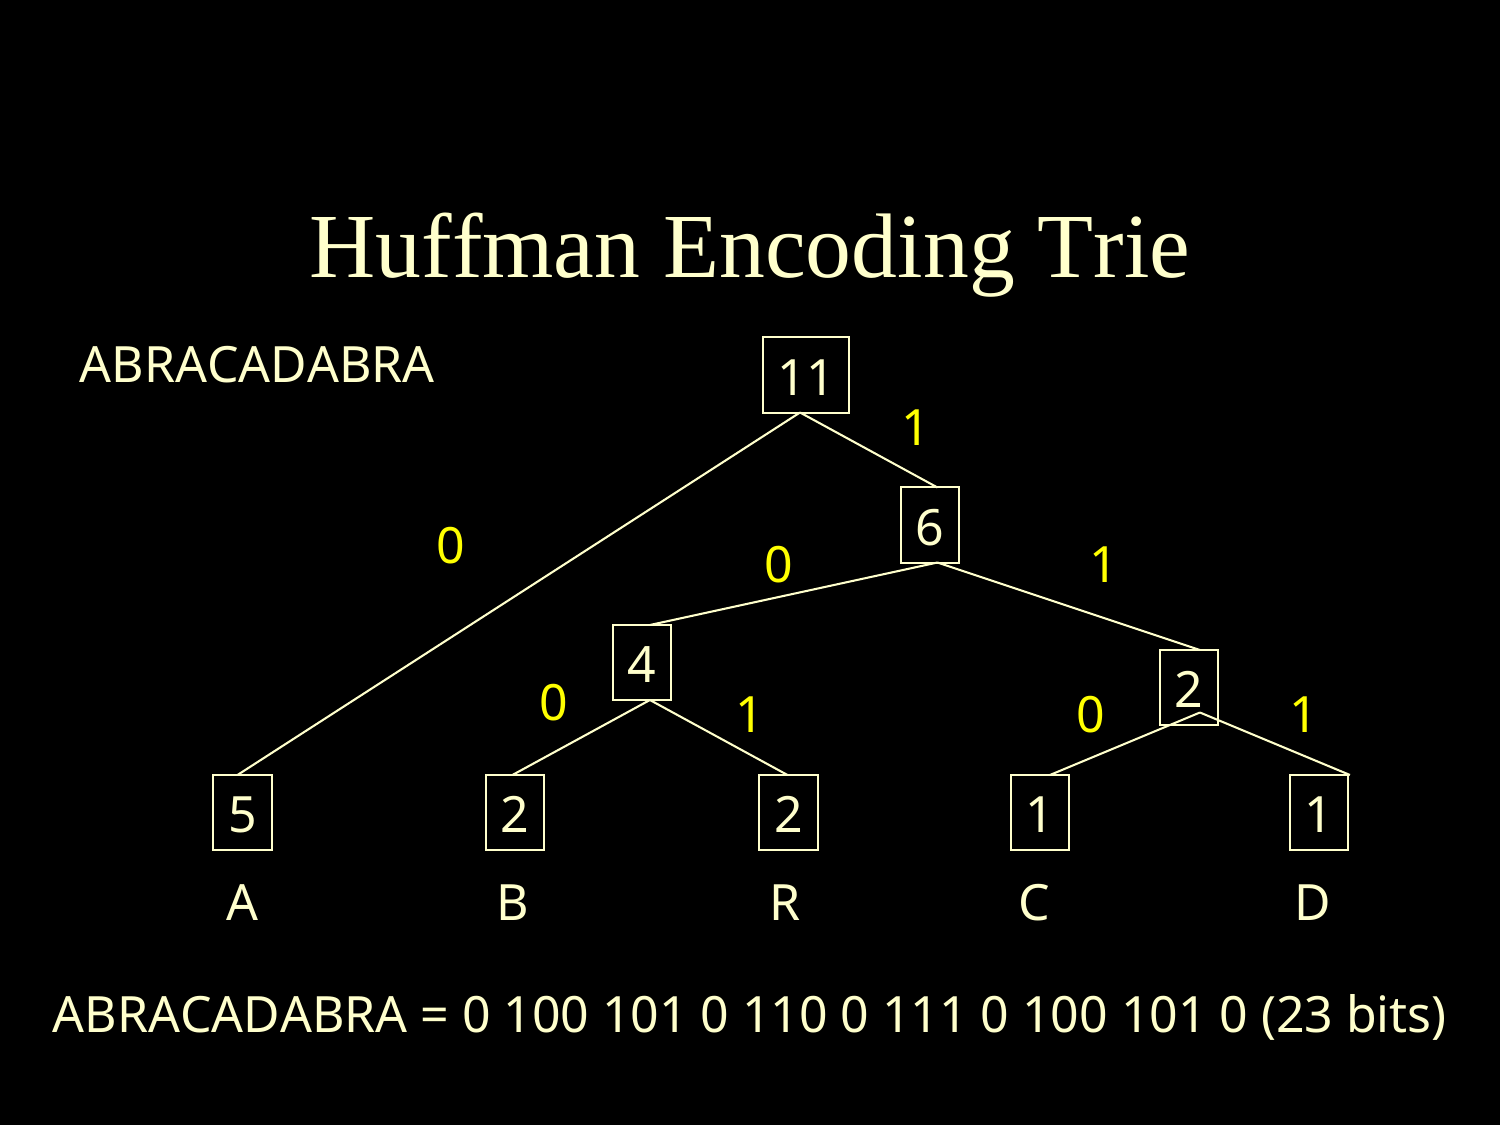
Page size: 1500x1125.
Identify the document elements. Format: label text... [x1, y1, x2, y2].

text_box B [481, 862, 544, 938]
text_box 1 [720, 674, 779, 751]
text_box ABRACADABRA = 0 100 101 0 110 0 111 0 100 101 0 (23 bits) [38, 974, 1462, 1051]
text_box 1 [887, 387, 946, 463]
title Huffman Encoding Trie [22, 145, 1480, 336]
text_box 0 [749, 524, 808, 601]
text_box 2 [1173, 715, 1218, 726]
text_box C [1003, 862, 1065, 938]
text_box 1 [1289, 774, 1349, 851]
text_box 6 [900, 487, 959, 563]
text_box 2 [1159, 649, 1218, 726]
text_box 0 [524, 662, 583, 738]
text_box 4 [613, 624, 672, 701]
text_box 1 [1274, 674, 1333, 751]
text_box 2 [759, 774, 818, 851]
text_box 5 [213, 774, 272, 851]
text_box 0 [1062, 674, 1121, 751]
text_box 1 [1074, 524, 1133, 601]
text_box 0 [422, 505, 481, 581]
text_box 1 [1010, 774, 1070, 851]
text_box 11 [762, 337, 850, 413]
text_box 2 [485, 774, 545, 851]
text_box R [755, 862, 816, 938]
text_box A [211, 862, 274, 938]
text_box ABRACADABRA [64, 324, 450, 401]
text_box D [1279, 862, 1347, 938]
